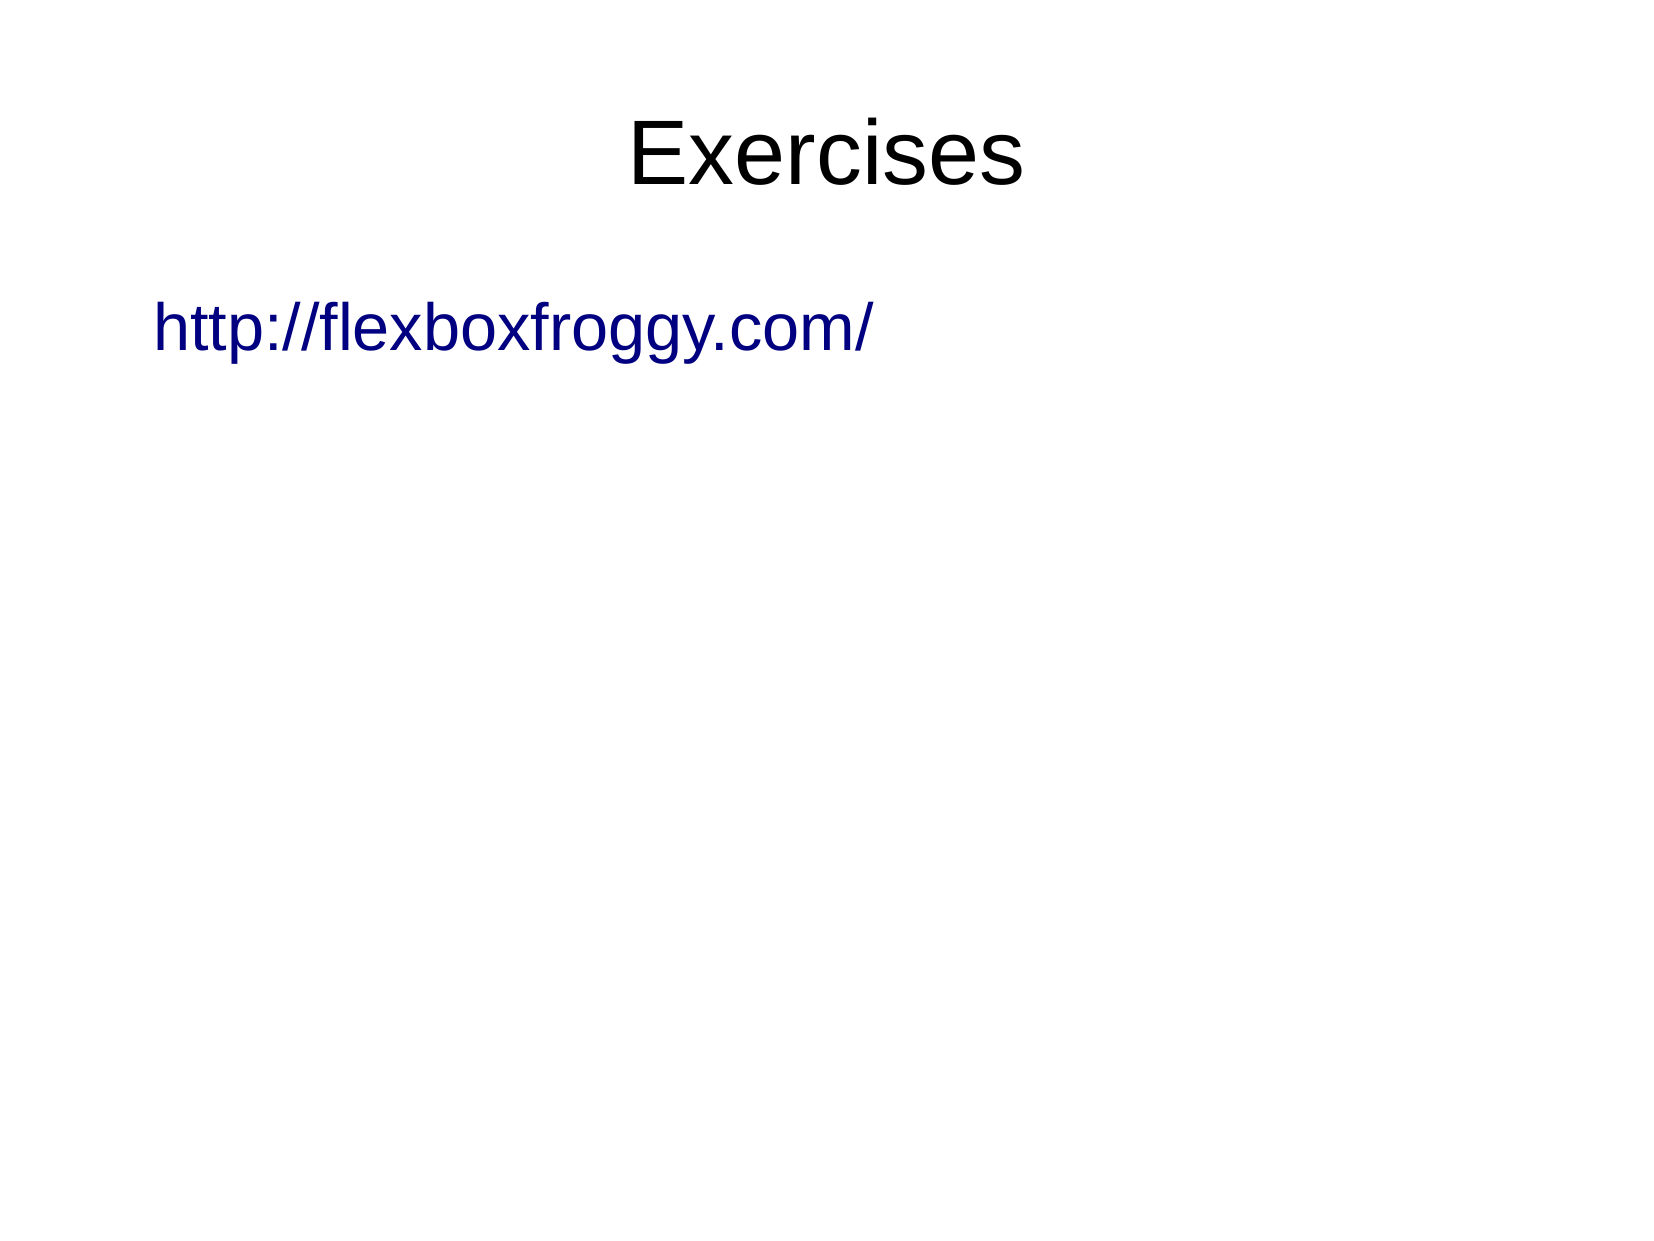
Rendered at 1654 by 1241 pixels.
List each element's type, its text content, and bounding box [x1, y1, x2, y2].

title Exercises [82, 49, 1571, 257]
list http://flexboxfroggy.com/ [82, 290, 1571, 1010]
